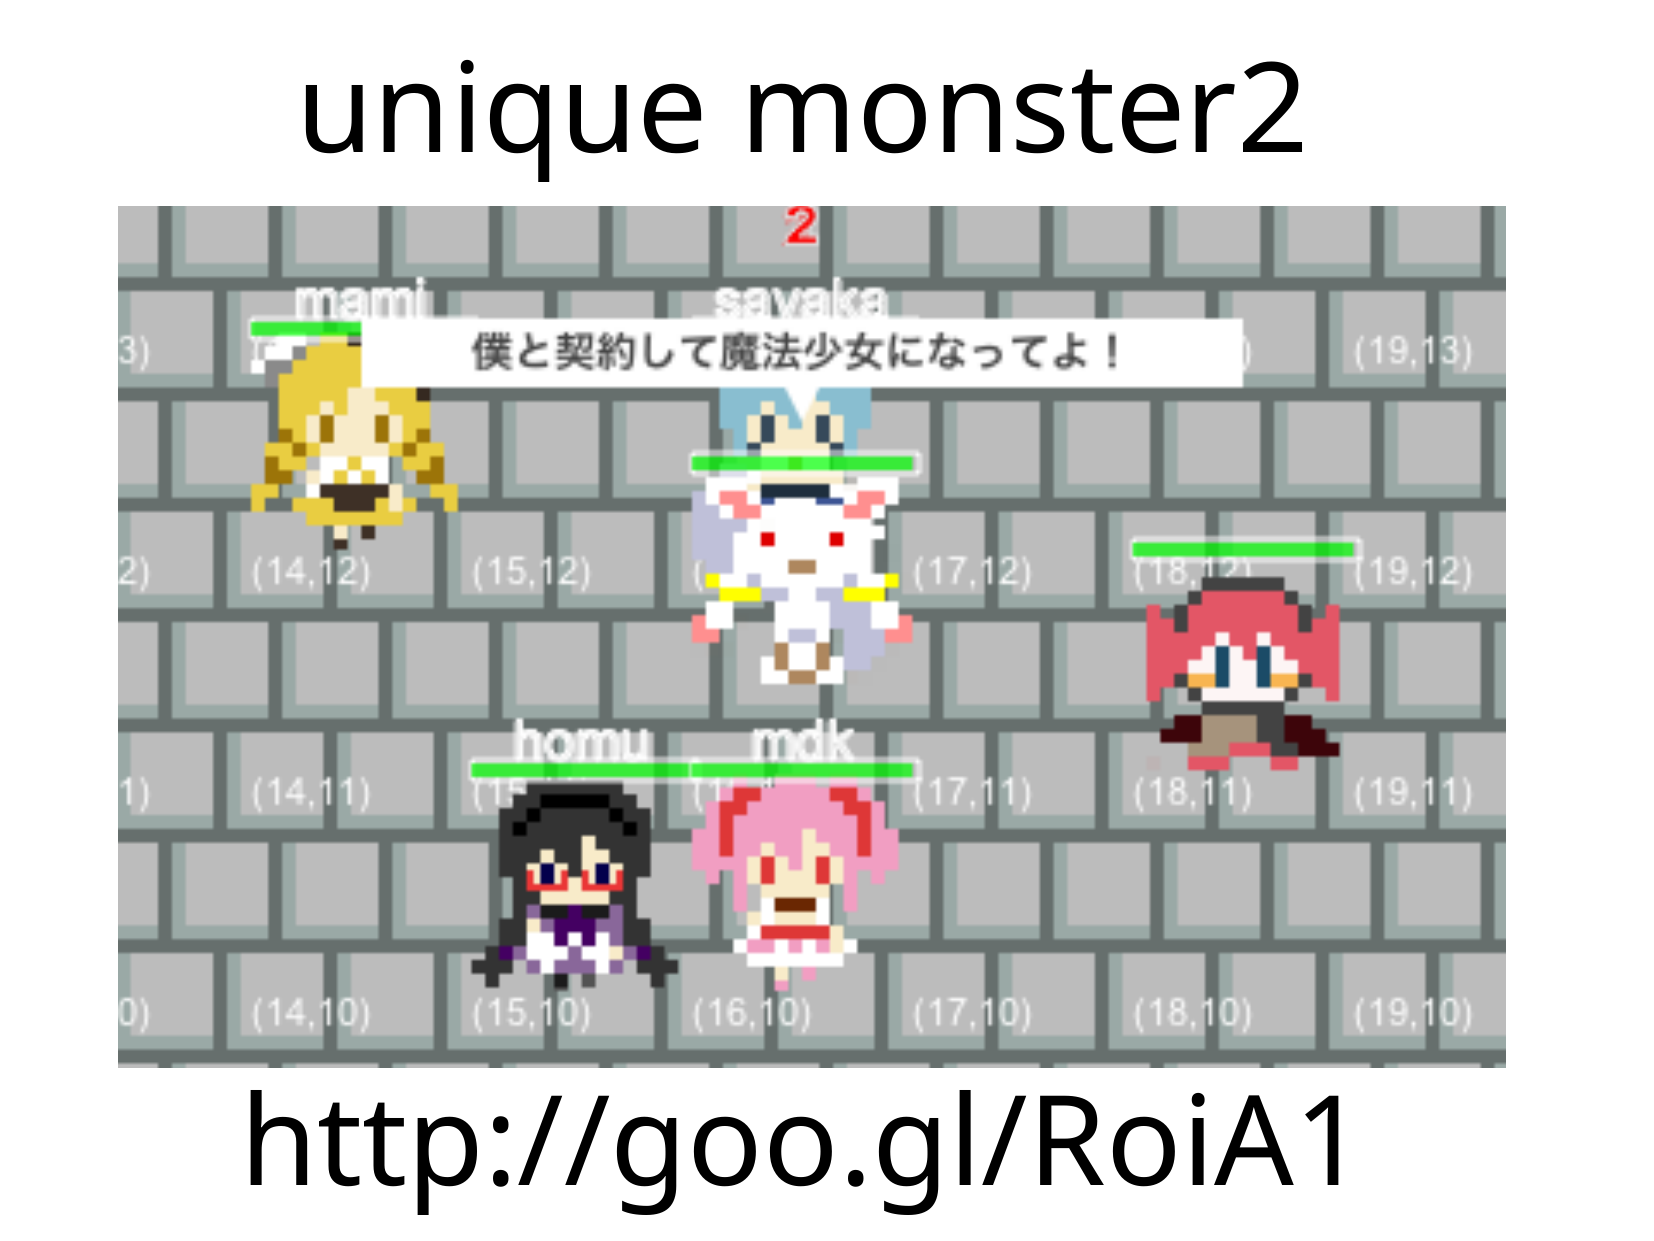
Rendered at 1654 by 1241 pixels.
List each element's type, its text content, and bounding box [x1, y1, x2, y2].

title unique monster2 [59, 0, 1548, 208]
title http://goo.gl/RoiA1 [59, 1033, 1548, 1241]
picture [118, 206, 1506, 1068]
